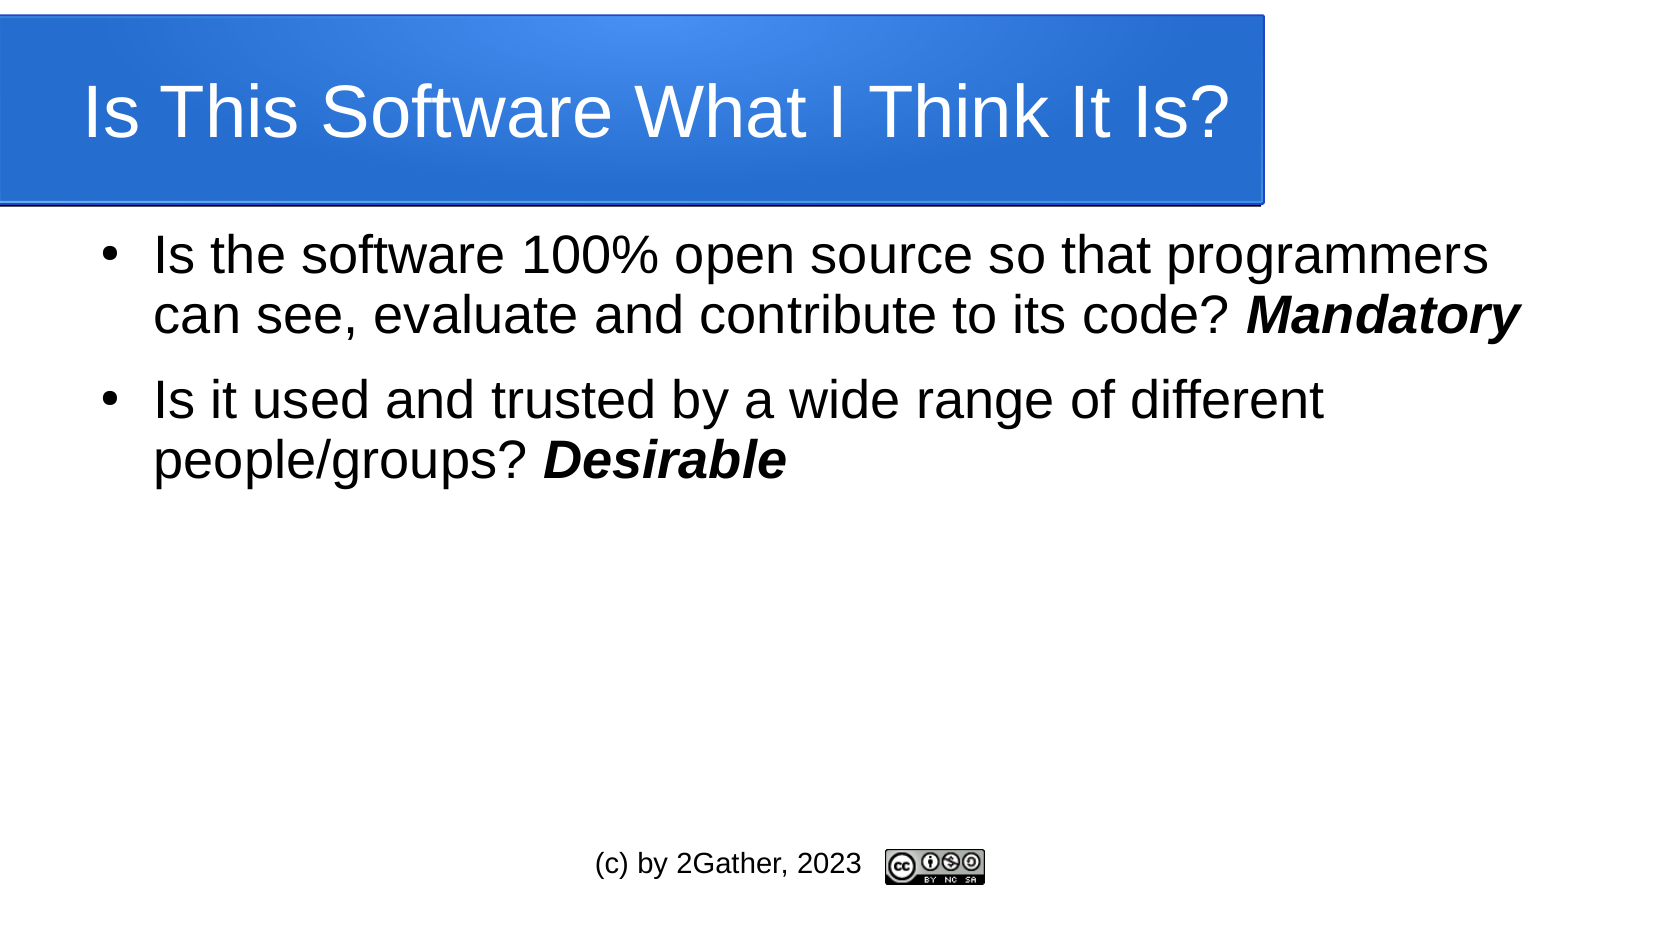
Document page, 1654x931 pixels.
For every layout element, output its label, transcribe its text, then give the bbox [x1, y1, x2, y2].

list Is the software 100% open source so that programmers can see, evaluate and contribute to its code? Mandatory Is it used and trusted by a wide range of different people/groups? Desirable [82, 224, 1571, 764]
title Is This Software What I Think It Is? [82, 35, 1235, 189]
picture [885, 849, 985, 885]
